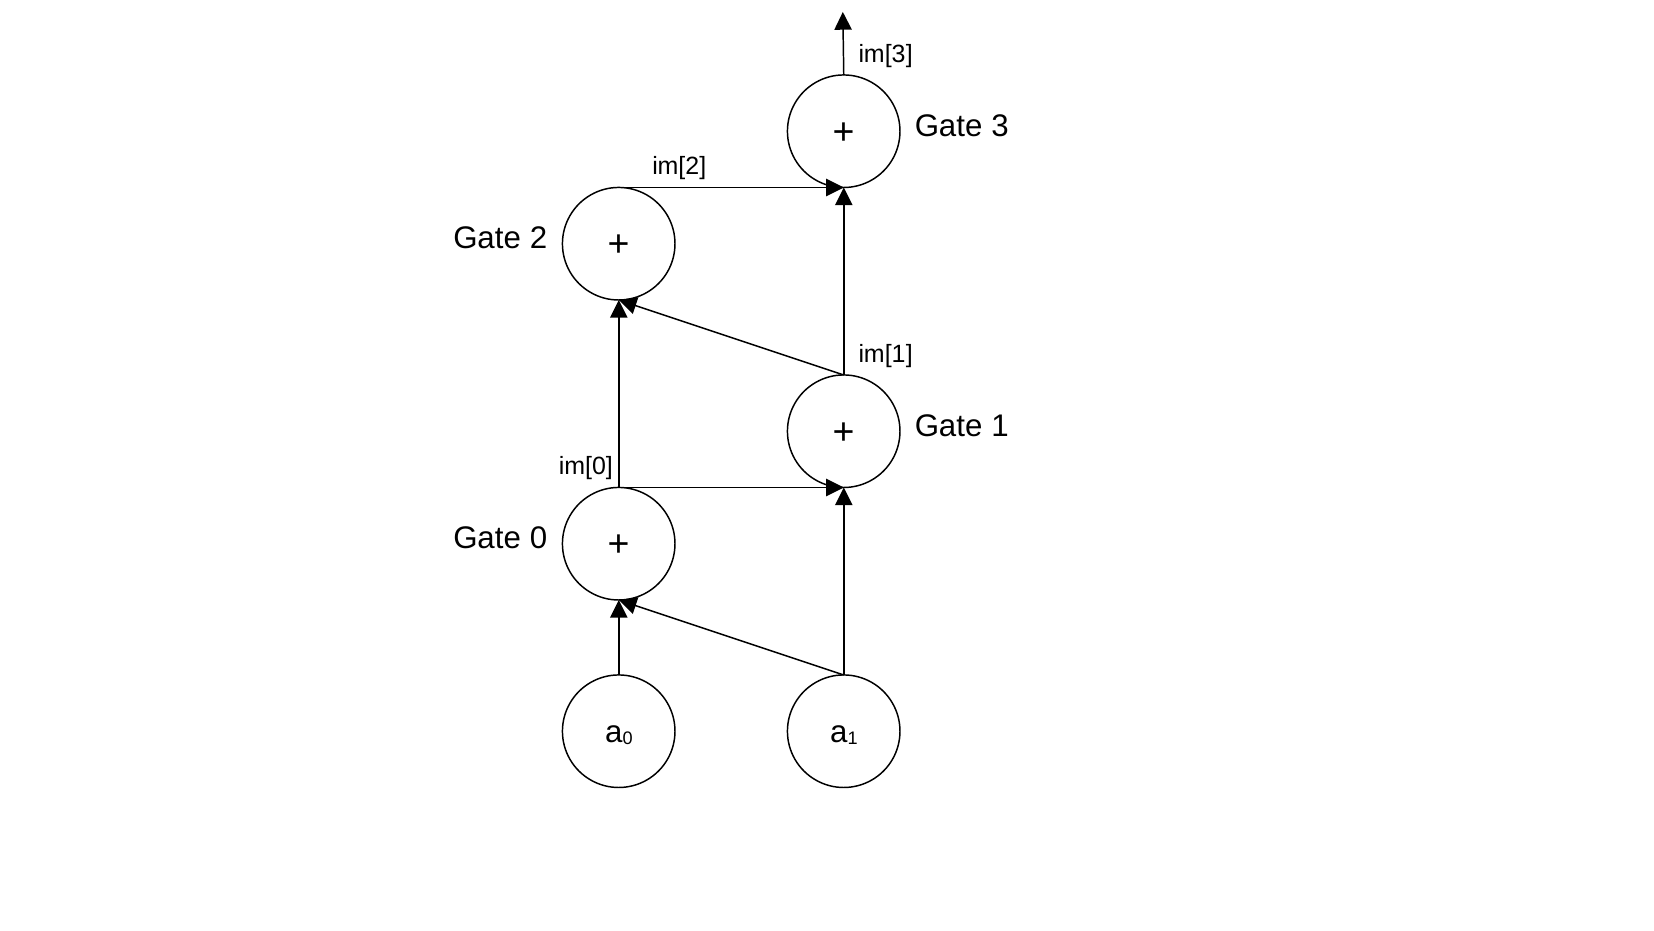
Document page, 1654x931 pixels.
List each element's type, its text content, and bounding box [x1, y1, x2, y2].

text_box Gate 1 [900, 400, 1024, 451]
text_box + [563, 488, 676, 600]
text_box + [787, 375, 900, 488]
text_box im[0] [534, 444, 638, 488]
text_box Gate 0 [438, 512, 563, 563]
text_box a1 [787, 674, 901, 788]
text_box a0 [562, 674, 676, 788]
text_box Gate 2 [438, 212, 563, 263]
text_box im[2] [637, 144, 722, 188]
text_box im[3] [843, 32, 928, 76]
text_box + [787, 74, 900, 188]
text_box + [563, 187, 676, 300]
text_box im[1] [843, 332, 928, 376]
text_box Gate 3 [900, 100, 1024, 151]
